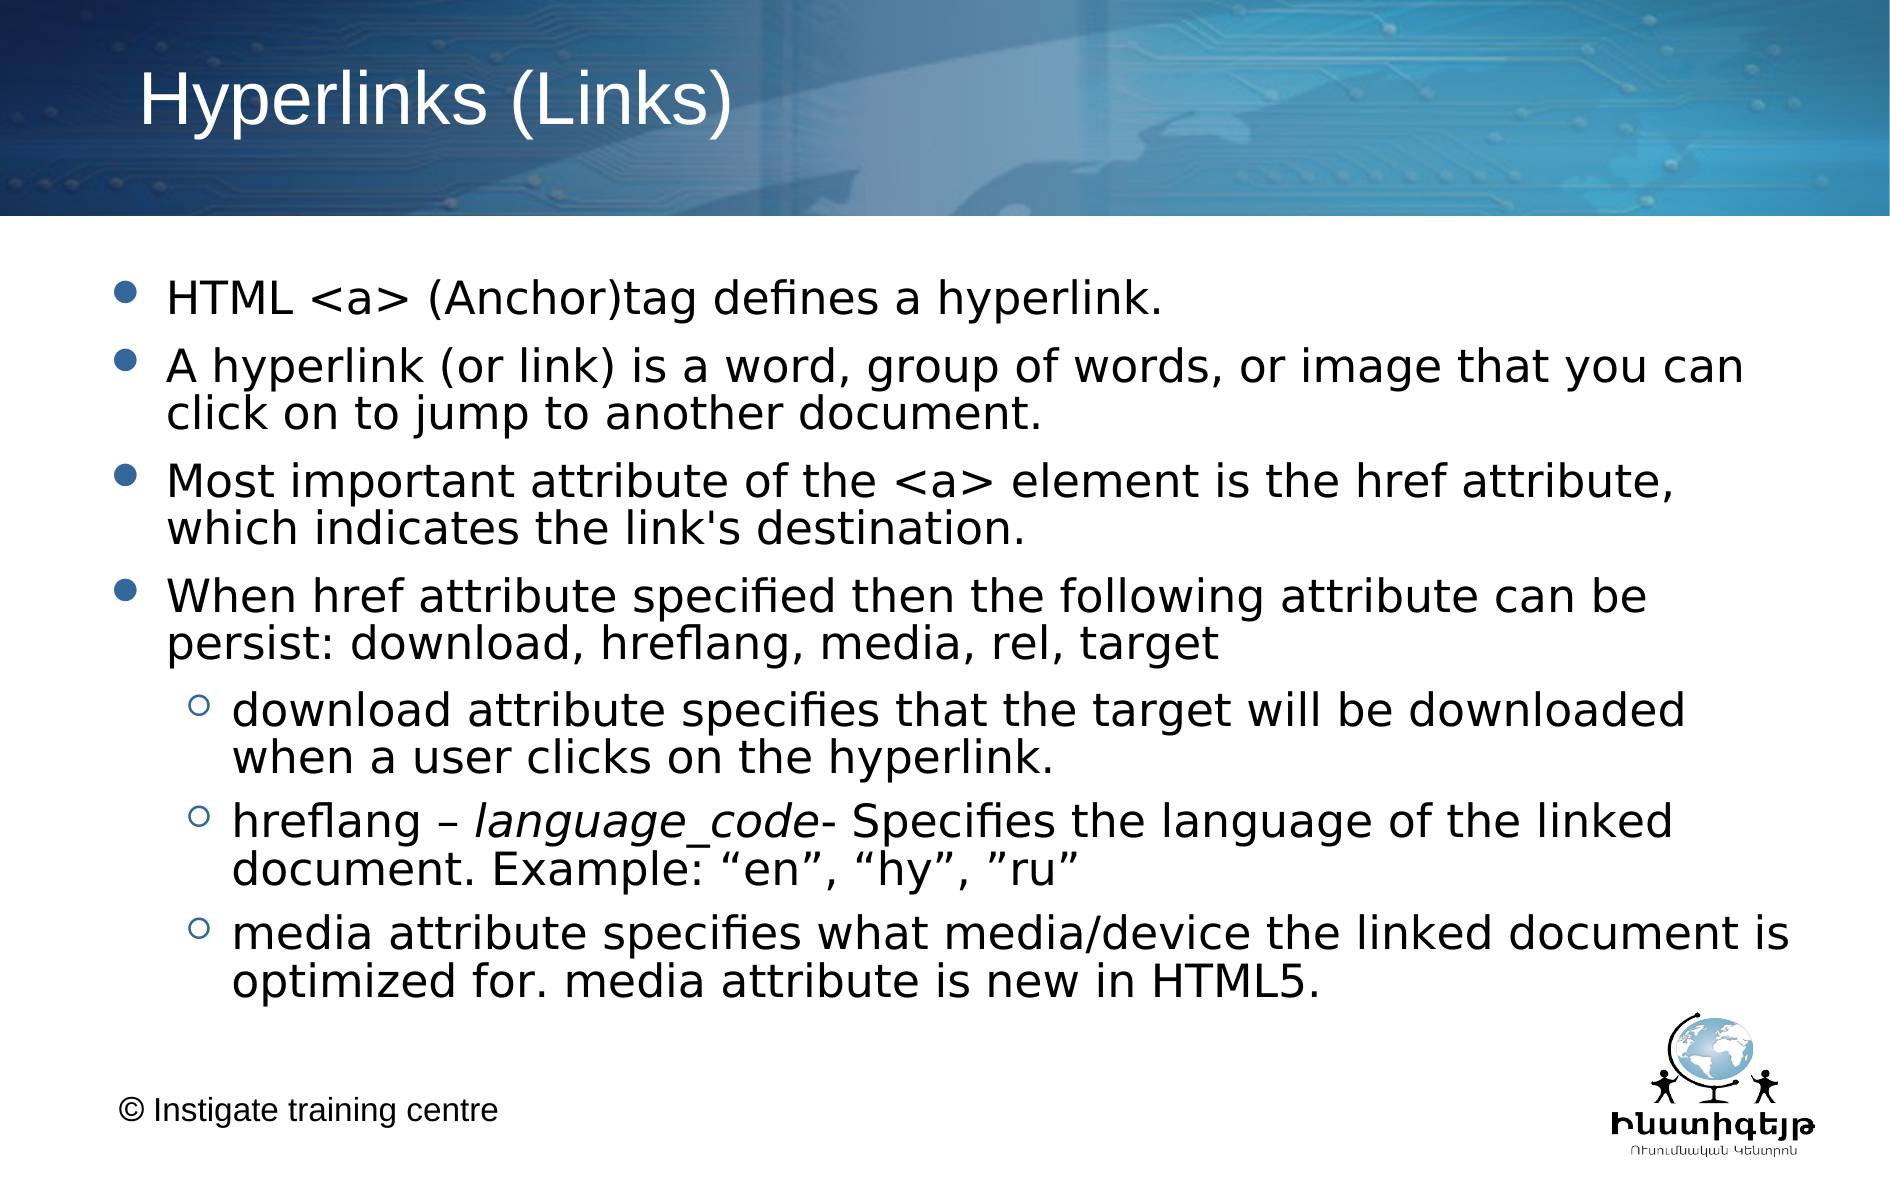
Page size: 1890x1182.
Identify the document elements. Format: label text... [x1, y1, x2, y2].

picture [1612, 1012, 1815, 1157]
picture [0, 0, 1890, 216]
list HTML <a> (Anchor)tag defines a hyperlink. A hyperlink (or link) is a word, group of words, or image that you can click on to jump to another document. Most important attribute of the <a> element is the href attribute, which indicates the link's destination. When href attribute specified then the following attribute can be persist: download, hreflang, media, rel, target download attribute specifies that the target will be downloaded when a user clicks on the hyperlink. hreflang – language_code- Specifies the language of the linked document. Example: “en”, “hy”, ”ru” media attribute specifies what media/device the linked document is optimized for. media attribute is new in HTML5. [110, 276, 1801, 303]
text_box Hyperlinks (Links) [138, 76, 1801, 82]
